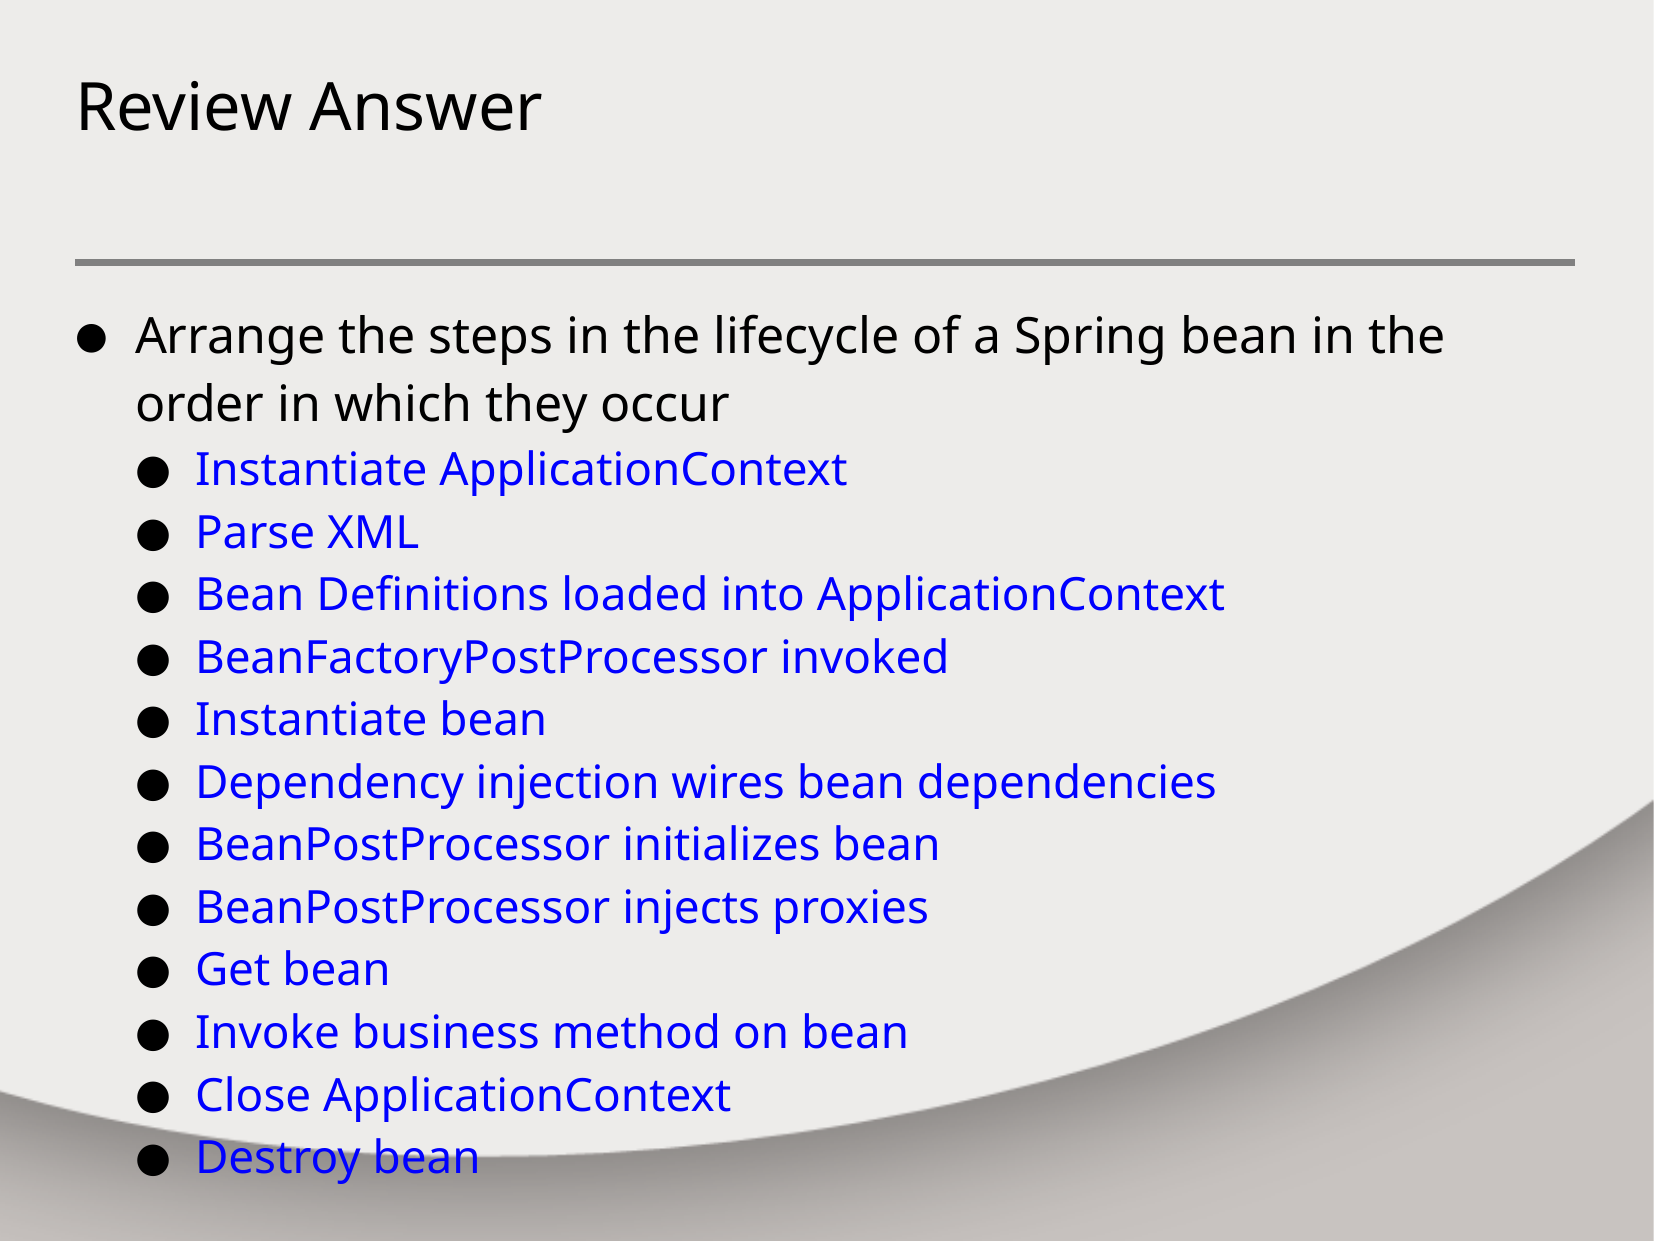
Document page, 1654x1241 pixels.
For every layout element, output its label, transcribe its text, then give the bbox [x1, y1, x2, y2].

list Arrange the steps in the lifecycle of a Spring bean in the order in which they occur Instantiate ApplicationContext Parse XML Bean Definitions loaded into ApplicationContext BeanFactoryPostProcessor invoked Instantiate bean Dependency injection wires bean dependencies BeanPostProcessor initializes bean BeanPostProcessor injects proxies Get bean Invoke business method on bean Close ApplicationContext Destroy bean [75, 300, 1576, 1163]
picture [0, 0, 1654, 1241]
title Review Answer [75, 75, 1576, 226]
